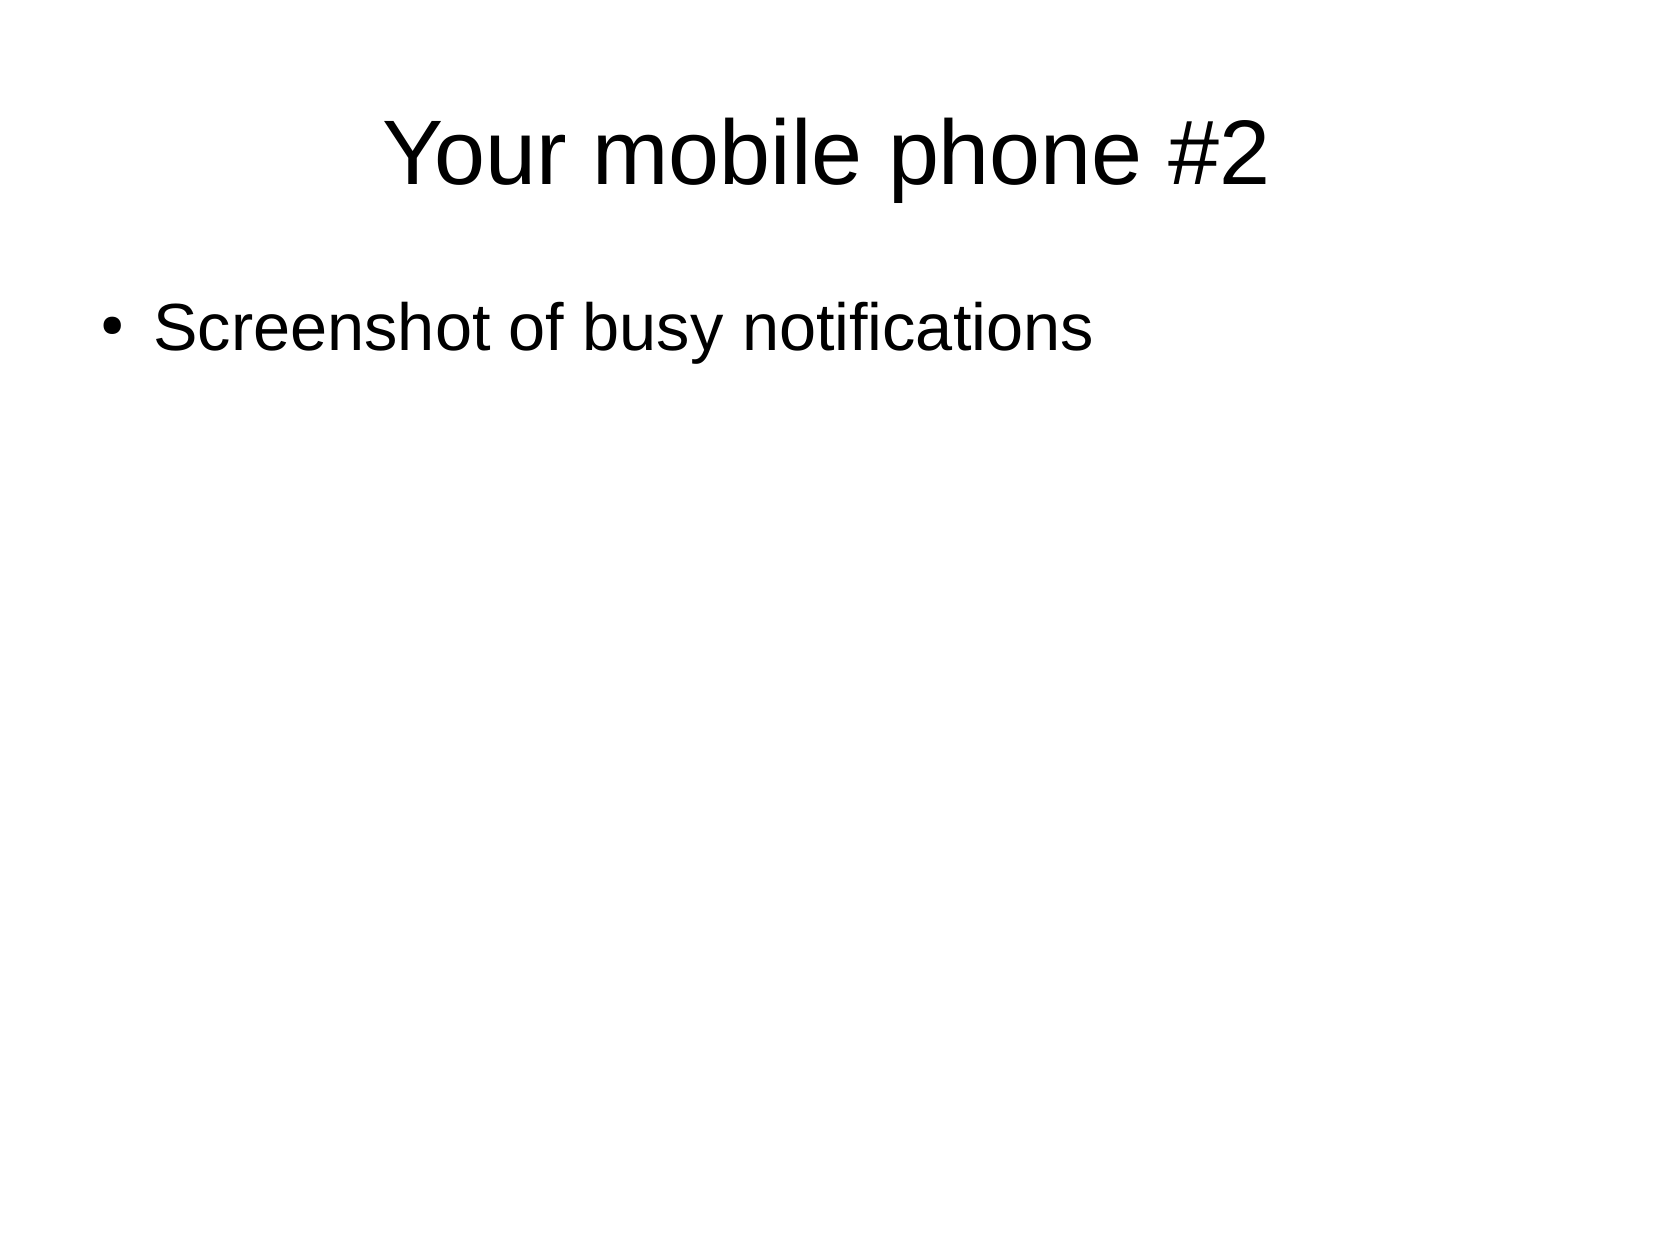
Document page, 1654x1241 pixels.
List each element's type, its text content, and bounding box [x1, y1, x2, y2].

list Screenshot of busy notifications [82, 290, 1571, 1010]
title Your mobile phone #2 [82, 49, 1571, 257]
